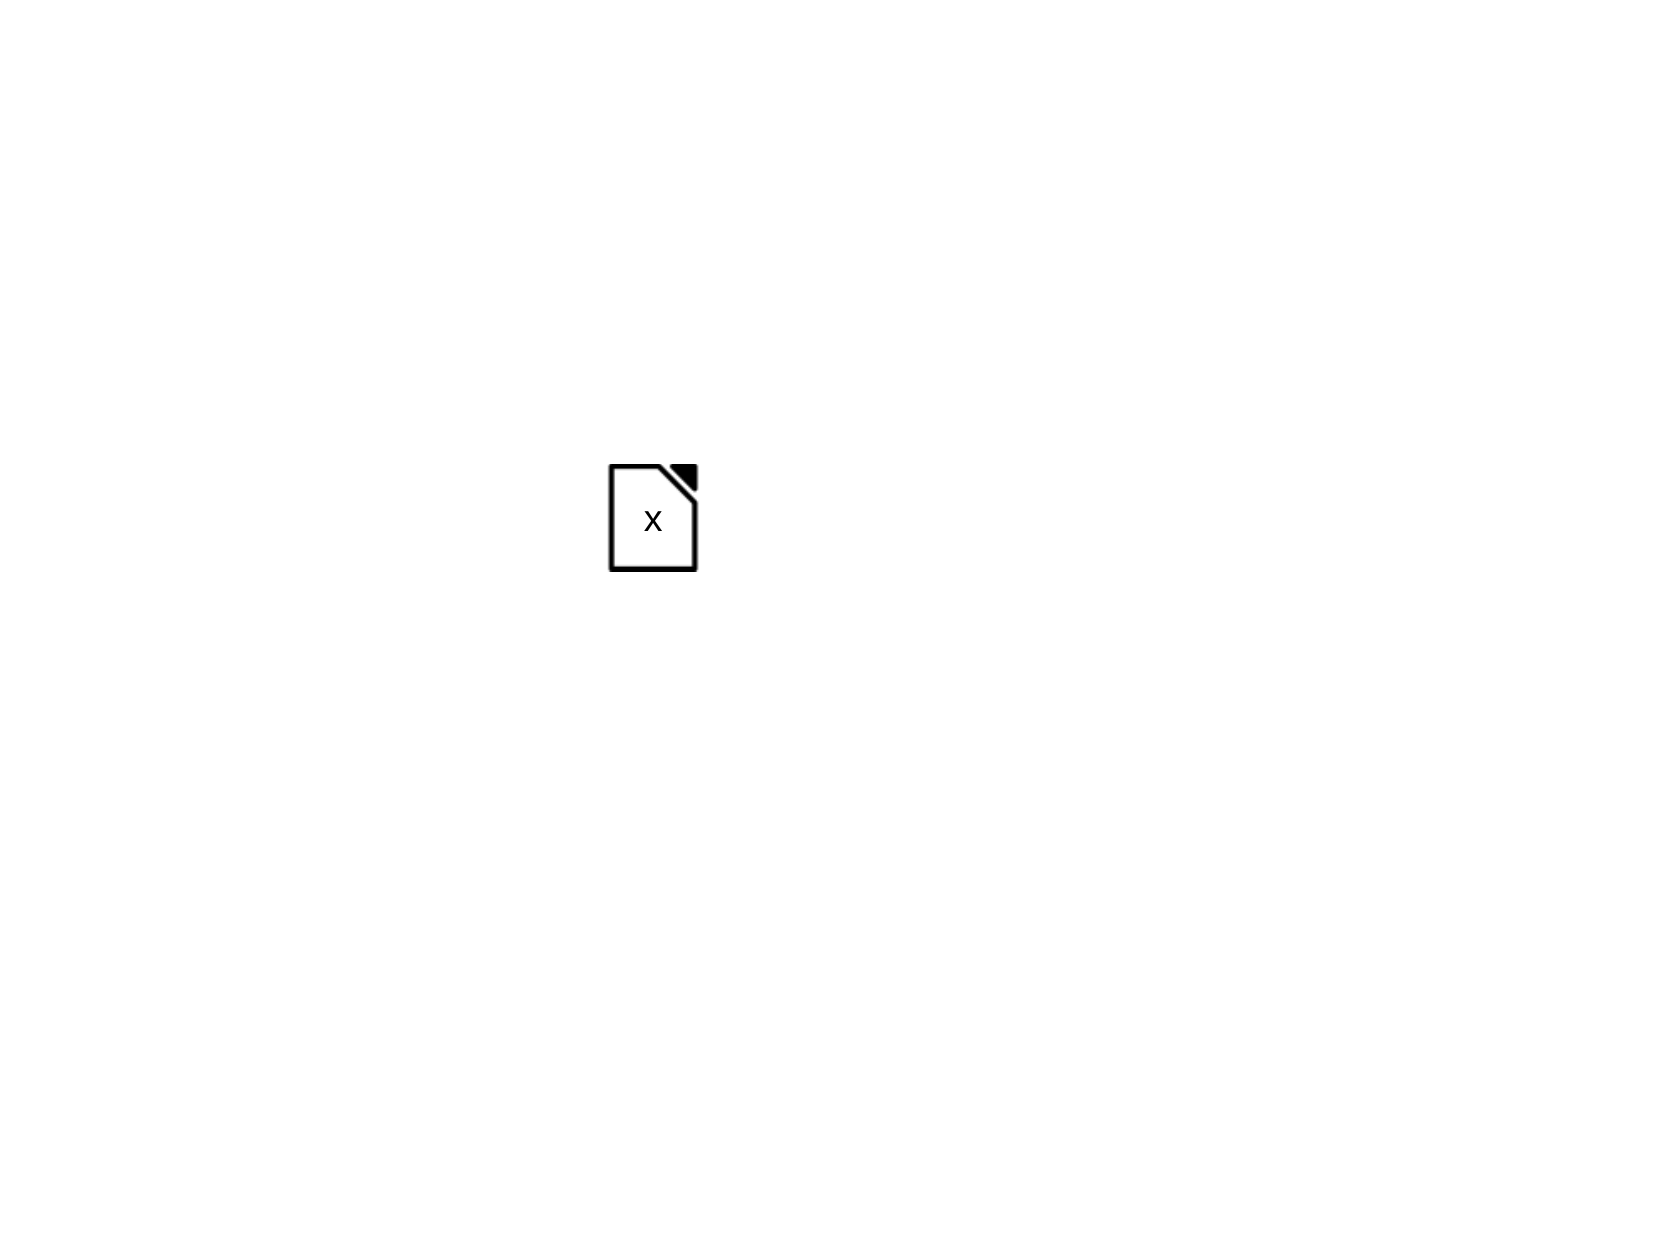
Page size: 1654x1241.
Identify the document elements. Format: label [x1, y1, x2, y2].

picture [600, 464, 707, 572]
